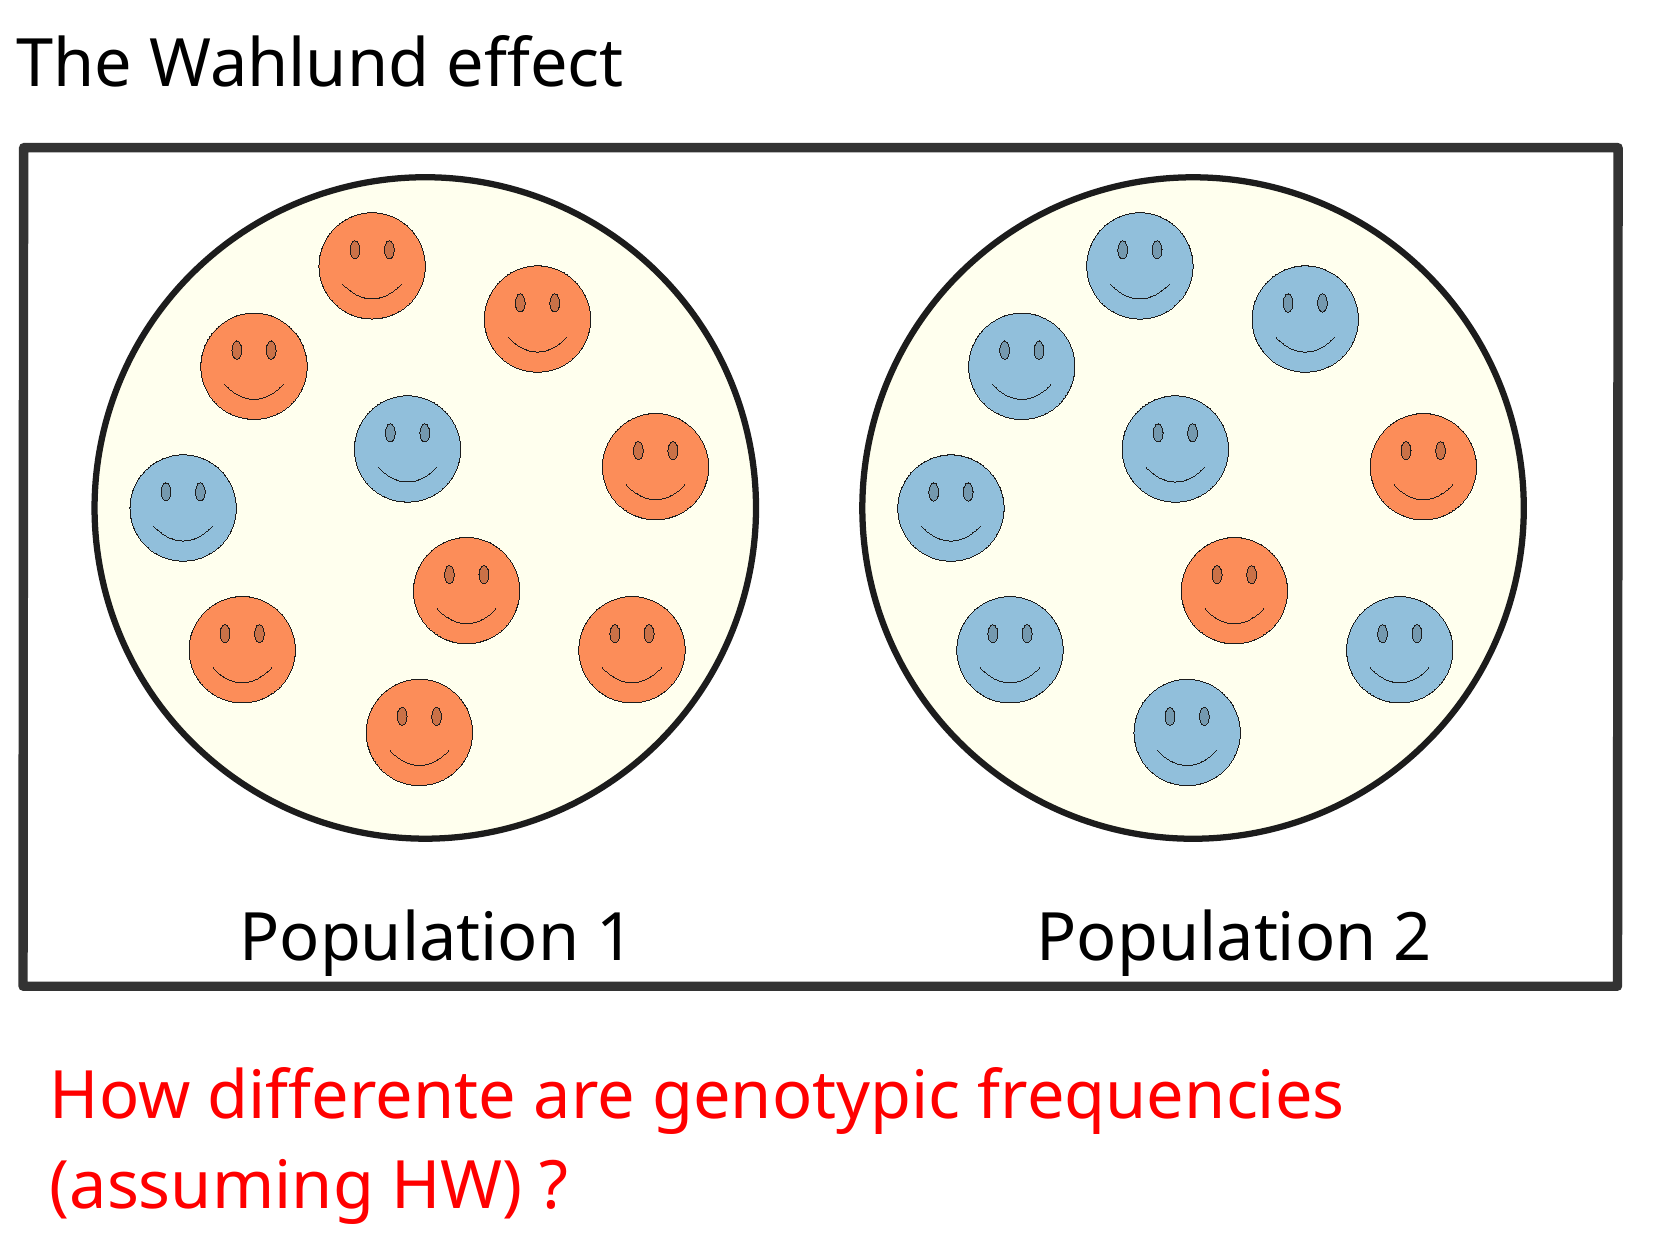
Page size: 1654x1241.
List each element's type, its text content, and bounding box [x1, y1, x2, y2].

text_box Population 1 [224, 881, 611, 969]
text_box [862, 177, 1524, 839]
text_box How differente are genotypic frequencies (assuming HW) ? [34, 1039, 1654, 1198]
text_box The Wahlund effect [1, 7, 603, 95]
text_box Population 2 [1021, 881, 1409, 969]
text_box [94, 177, 757, 839]
